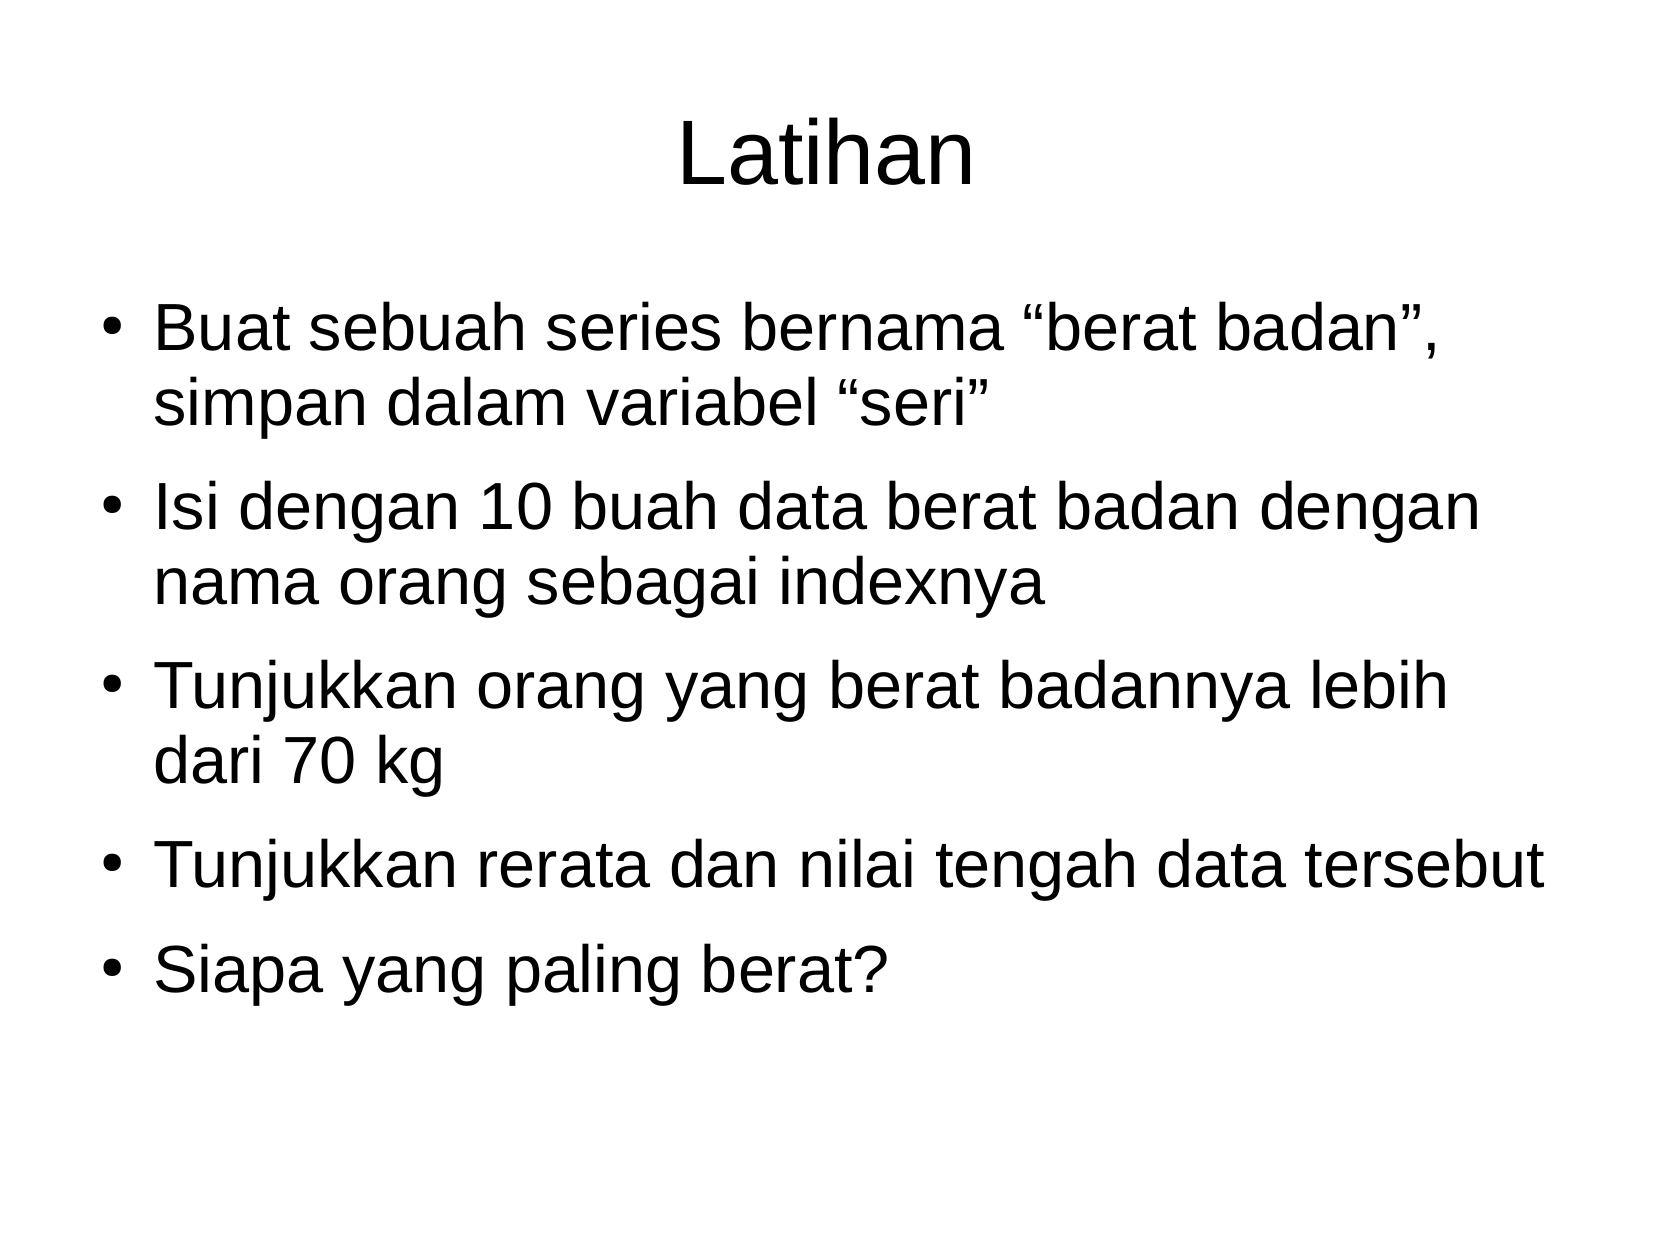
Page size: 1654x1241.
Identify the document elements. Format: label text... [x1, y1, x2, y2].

title Latihan [82, 49, 1571, 257]
list Buat sebuah series bernama “berat badan”, simpan dalam variabel “seri” Isi dengan 10 buah data berat badan dengan nama orang sebagai indexnya Tunjukkan orang yang berat badannya lebih dari 70 kg Tunjukkan rerata dan nilai tengah data tersebut Siapa yang paling berat? [82, 290, 1571, 1010]
